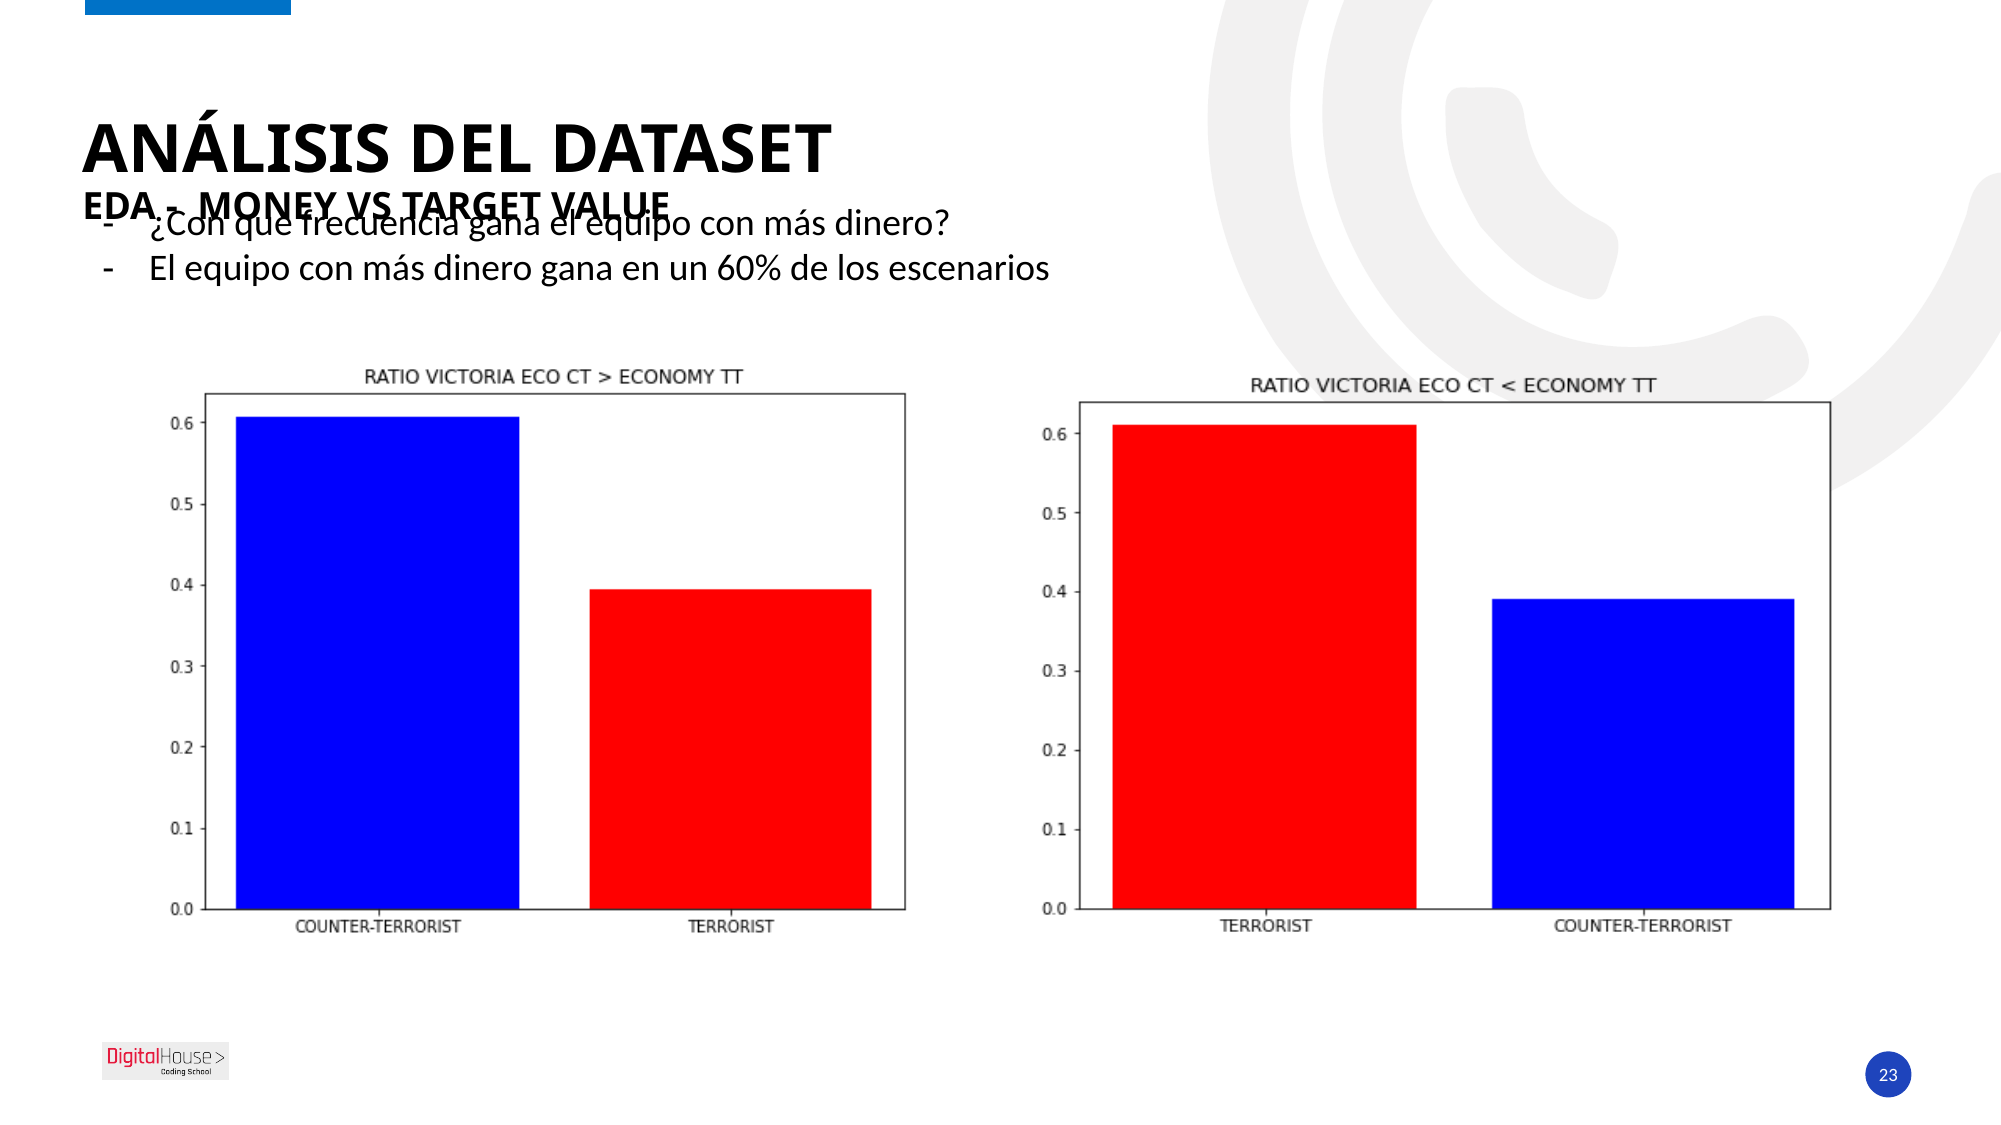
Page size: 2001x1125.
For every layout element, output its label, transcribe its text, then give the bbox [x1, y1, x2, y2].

picture [1029, 366, 1840, 946]
title ANÁLISIS DEL DATASET eda - money VS TARGET VALUE [82, 115, 1912, 267]
text_box [1864, 1059, 1913, 1090]
picture [158, 357, 914, 947]
text_box ¿Con que frecuencia gana el equipo con más dinero? El equipo con más dinero gana en un 60% de los escenarios [87, 190, 1916, 297]
